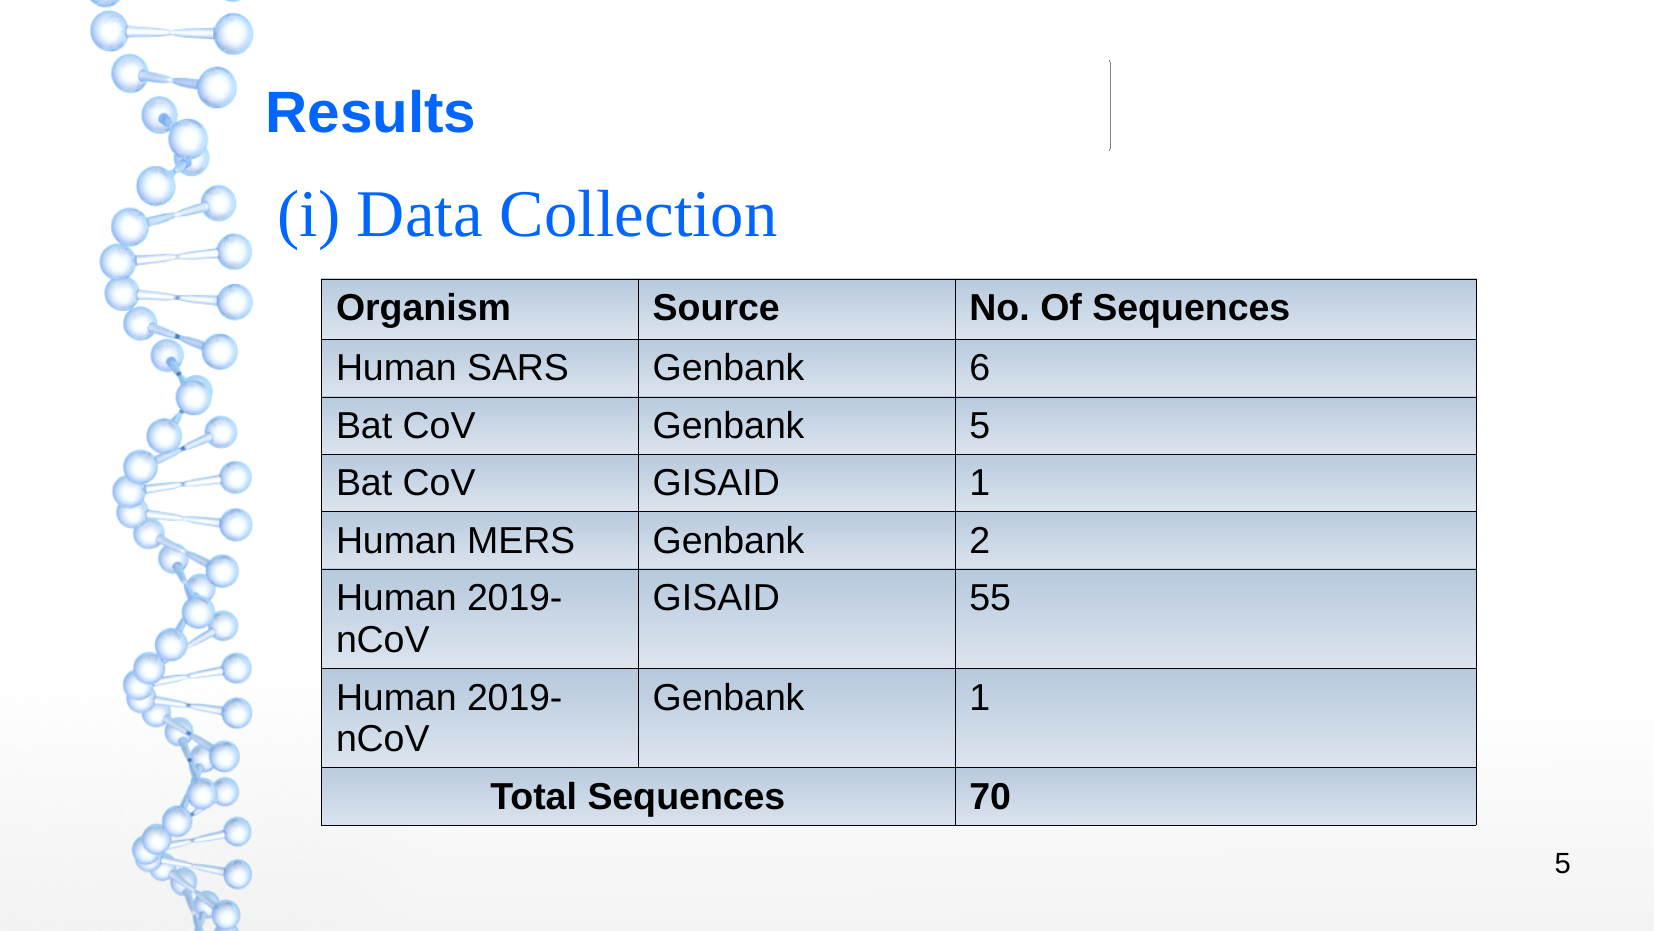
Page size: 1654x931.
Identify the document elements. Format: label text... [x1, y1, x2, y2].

table_cell GISAID [639, 570, 955, 668]
table_cell Bat CoV [322, 398, 638, 454]
picture [0, 0, 1654, 931]
table_cell Genbank [639, 669, 955, 767]
table_cell GISAID [639, 455, 955, 511]
table_cell 55 [956, 570, 1476, 668]
table_header No. Of Sequences [956, 280, 1476, 339]
table_cell 70 [956, 768, 1476, 825]
table_cell 2 [956, 512, 1476, 569]
table_cell 5 [956, 398, 1476, 454]
table_header Organism [322, 280, 638, 339]
table_cell Genbank [639, 340, 955, 397]
table_header Source [639, 280, 955, 339]
table_cell Genbank [639, 512, 955, 569]
table_cell Genbank [639, 398, 955, 454]
table_cell 6 [956, 340, 1476, 397]
table_cell 1 [956, 455, 1476, 511]
table_cell Total Sequences [322, 768, 955, 825]
table_cell Bat CoV [322, 455, 638, 511]
list (i) Data Collection [253, 177, 1583, 717]
table_cell Human 2019-nCoV [322, 669, 638, 767]
table_cell Human SARS [322, 340, 638, 397]
table_cell Human MERS [322, 512, 638, 569]
table_cell Human 2019-nCoV [322, 570, 638, 668]
title Results [265, 35, 1595, 189]
table_cell 1 [956, 669, 1476, 767]
